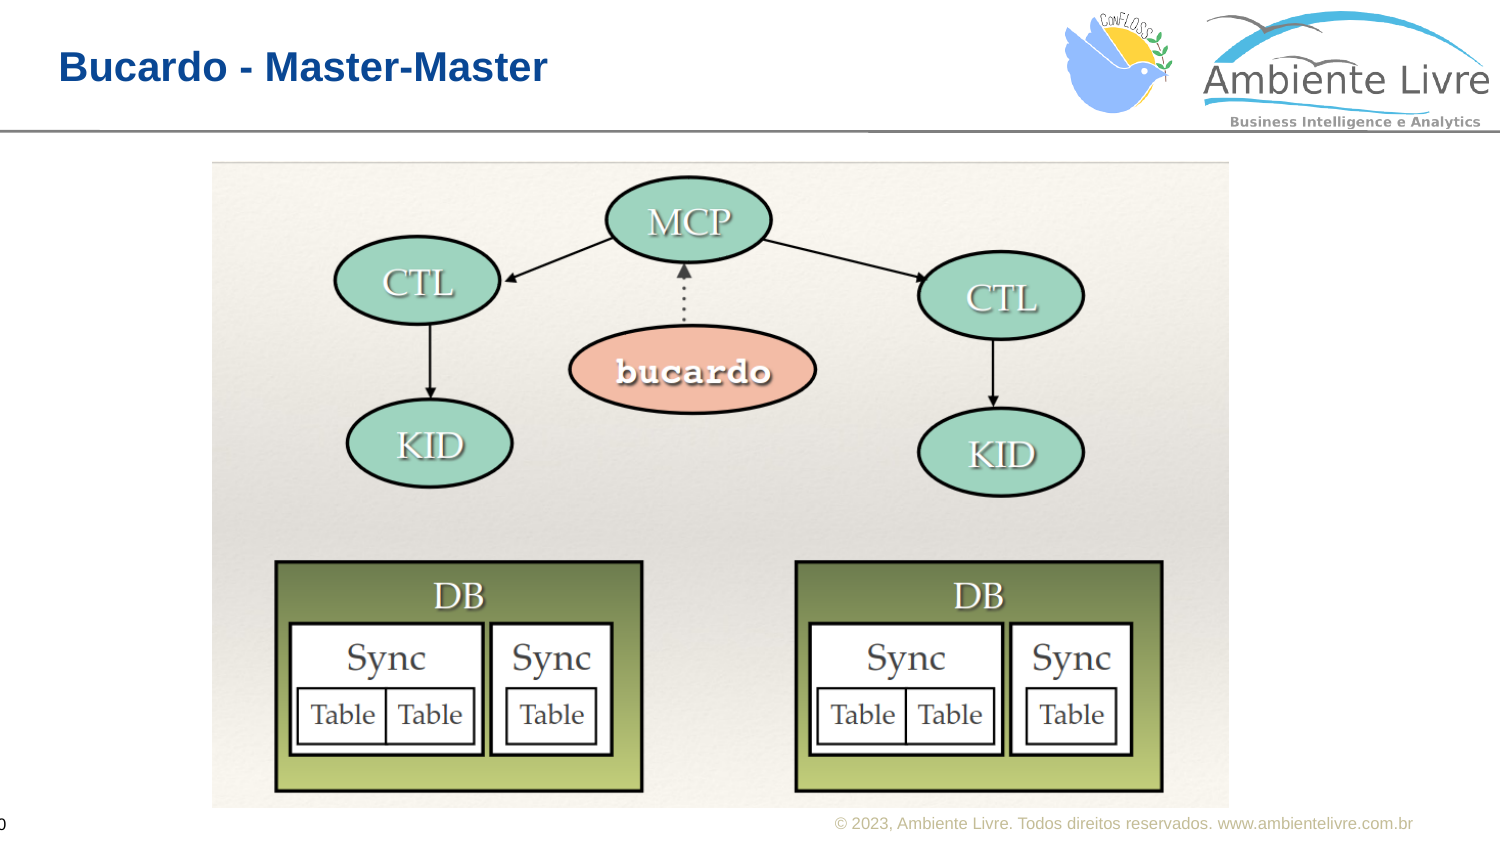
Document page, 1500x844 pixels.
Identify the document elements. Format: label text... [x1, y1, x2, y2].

picture [187, 161, 1313, 808]
picture [1203, 11, 1489, 129]
picture [1051, 0, 1182, 130]
title Bucardo - Master-Master [43, 8, 1127, 129]
